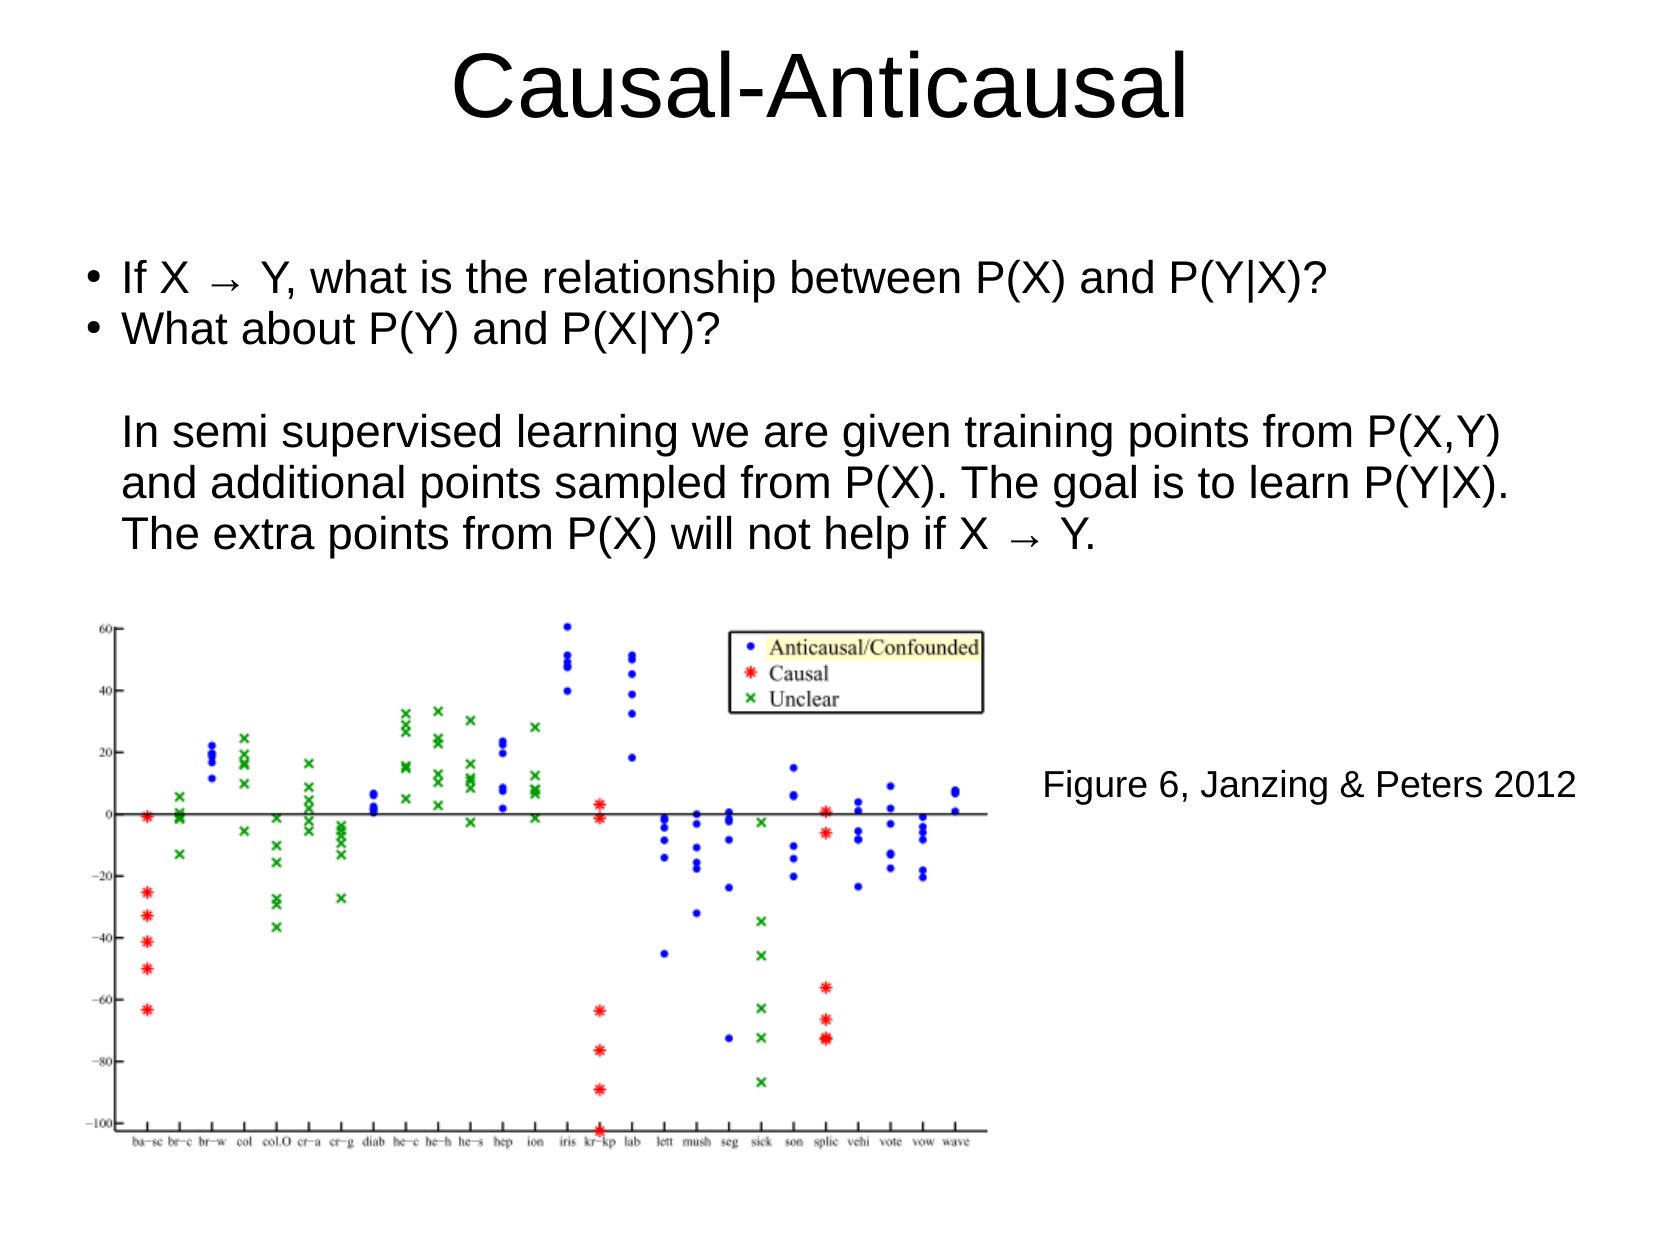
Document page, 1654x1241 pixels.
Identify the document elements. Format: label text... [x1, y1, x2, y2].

picture [78, 602, 1016, 1175]
title Causal-Anticausal [35, 0, 1607, 189]
text_box If X → Y, what is the relationship between P(X) and P(Y|X)? What about P(Y) and P(X|Y)? In semi supervised learning we are given training points from P(X,Y) and additional points sampled from P(X). The goal is to learn P(Y|X). The extra points from P(X) will not help if X → Y. [70, 244, 1595, 567]
text_box Figure 6, Janzing & Peters 2012 [1027, 755, 1654, 813]
